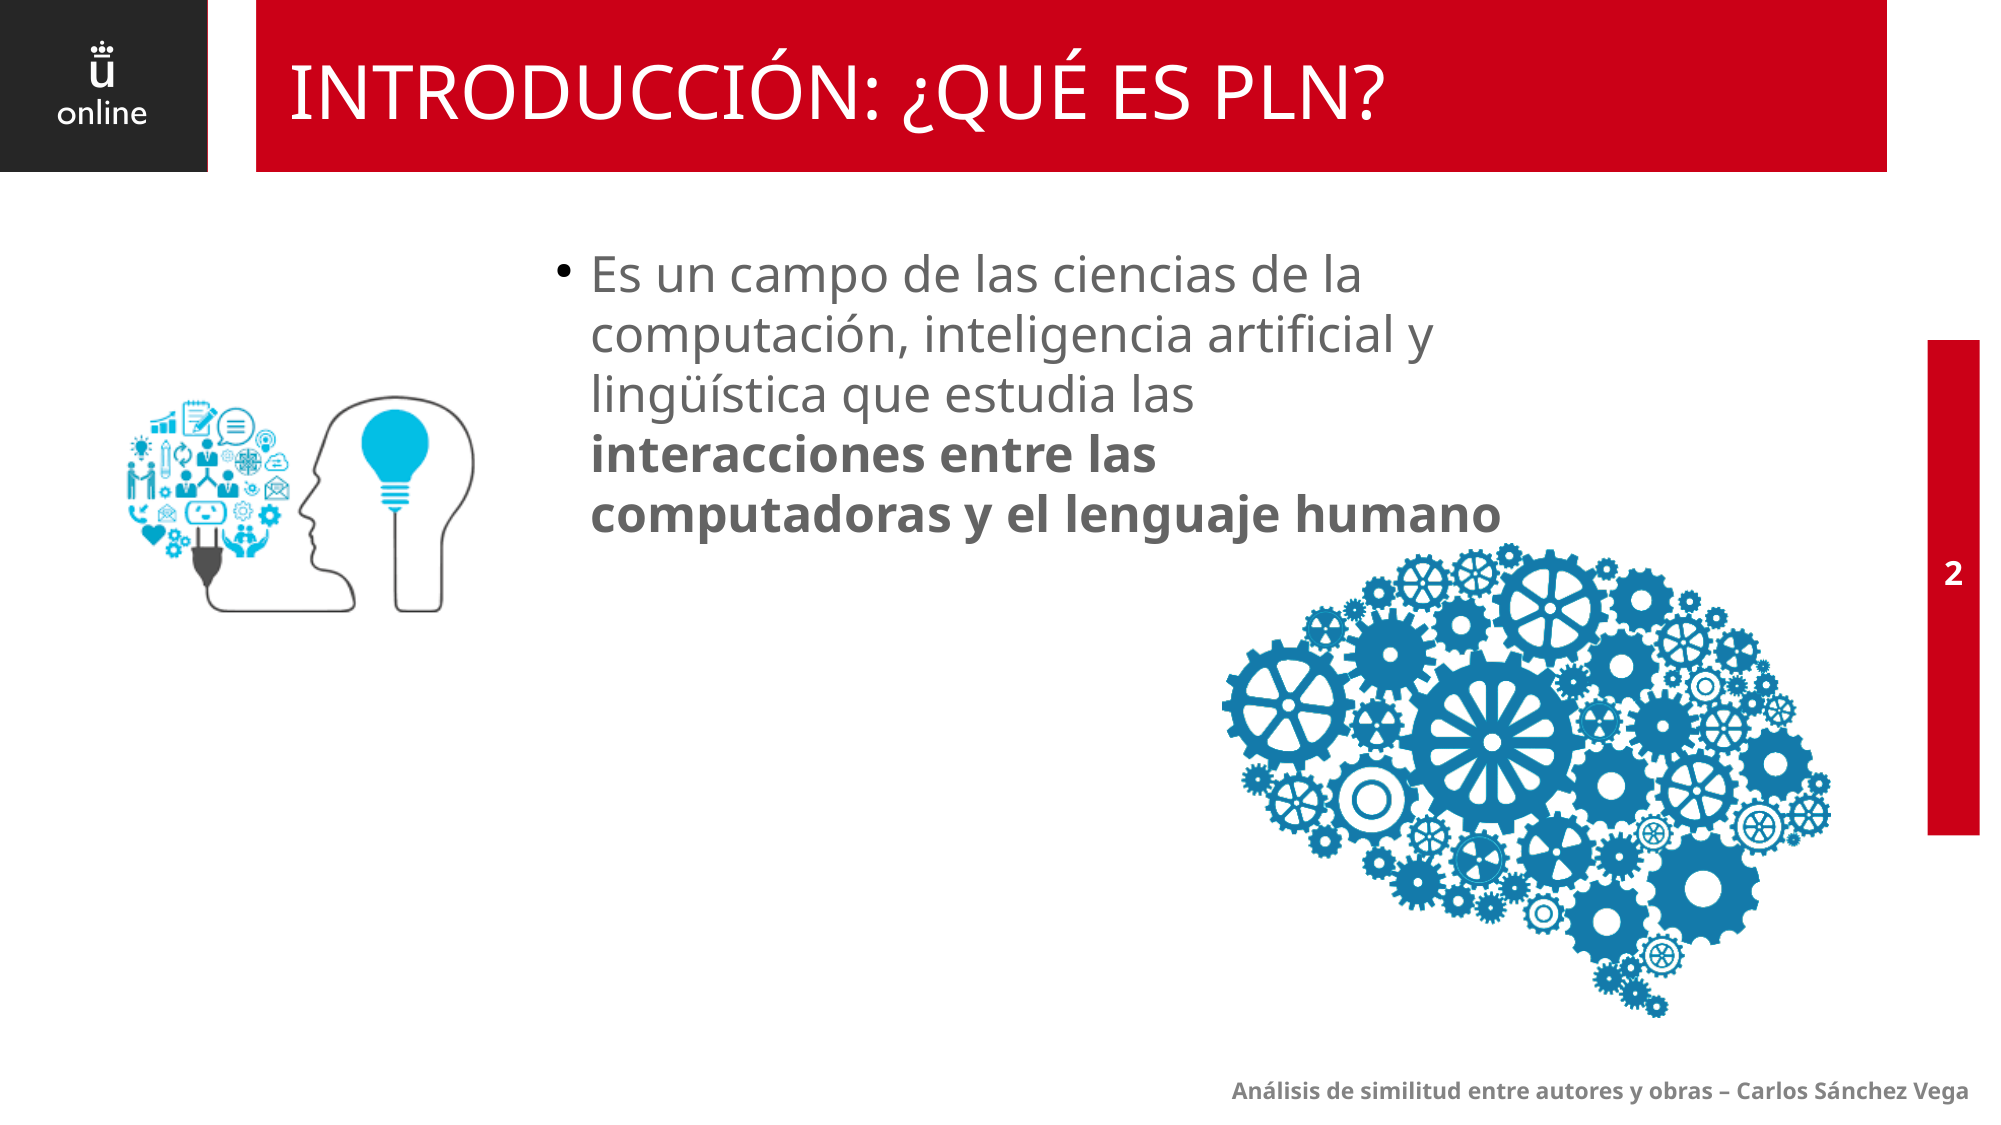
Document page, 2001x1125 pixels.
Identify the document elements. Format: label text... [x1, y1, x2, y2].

picture [58, 377, 544, 633]
picture [40, 26, 164, 150]
title INTRODUCCIÓN: ¿QUÉ ES PLN? [274, 9, 1829, 142]
picture [1222, 543, 1831, 1018]
footer Análisis de similitud entre autores y obras – Carlos Sánchez Vega [671, 1060, 1986, 1121]
text_box Es un campo de las ciencias de la computación, inteligencia artificial y lingüística que estudia las interacciones entre las computadoras y el lenguaje humano [555, 242, 1520, 543]
slide_number <número> [1898, 544, 2000, 605]
